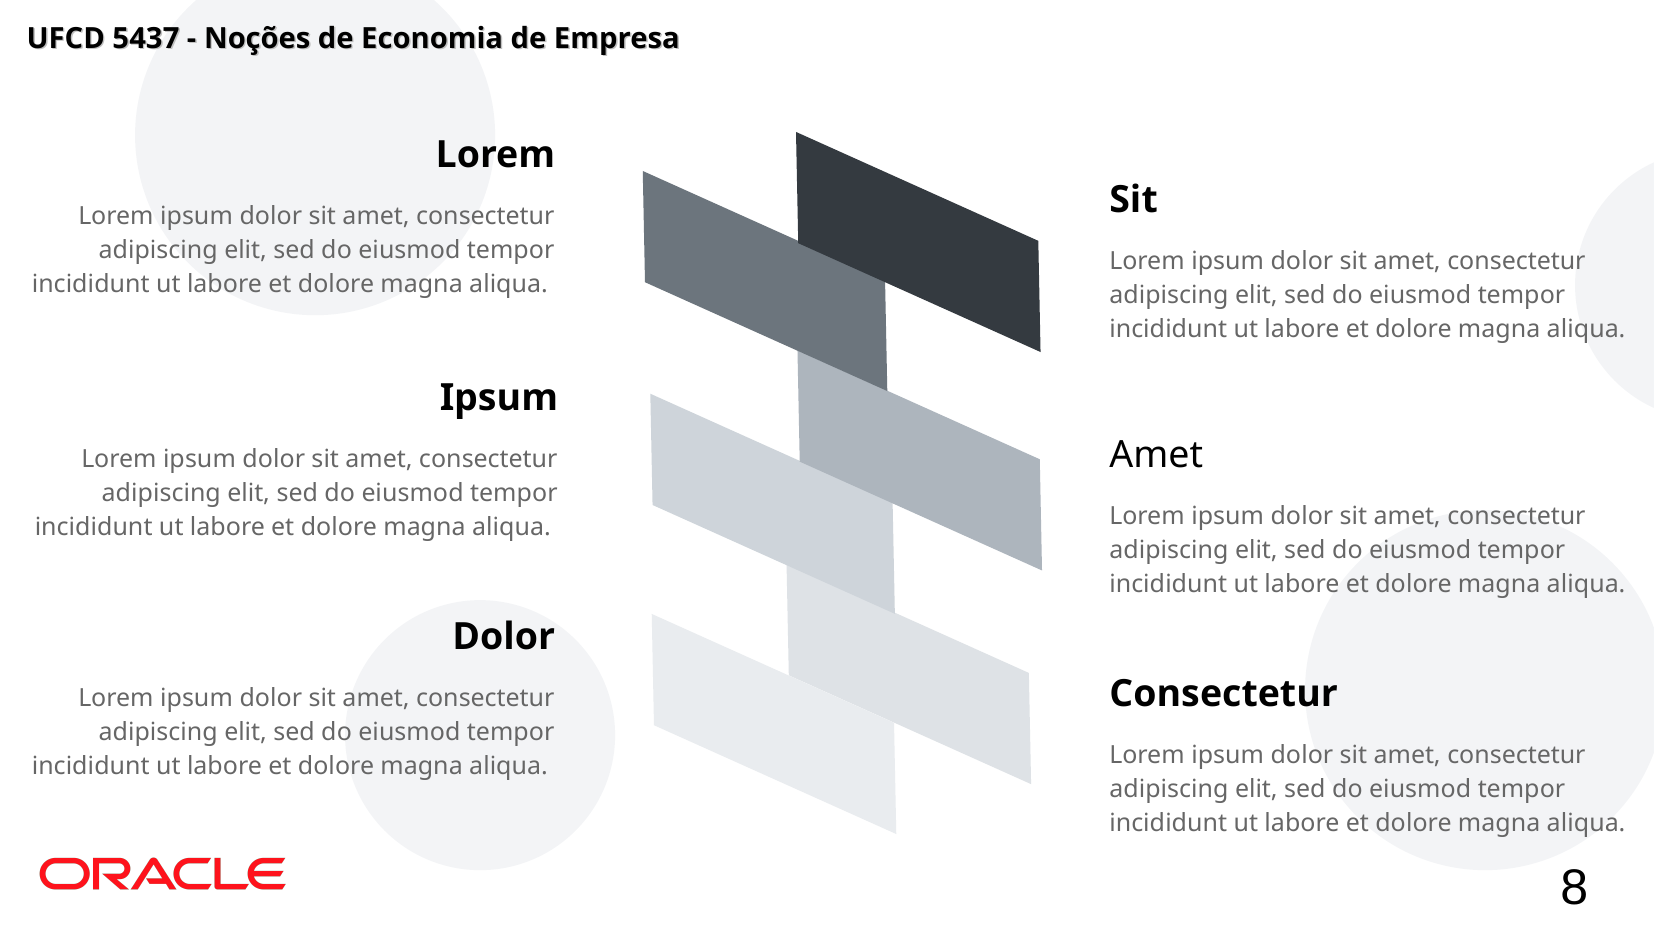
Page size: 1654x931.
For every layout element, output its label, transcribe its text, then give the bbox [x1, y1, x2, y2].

text_box Dolor [240, 602, 571, 668]
text_box Amet [1094, 420, 1425, 487]
text_box Lorem ipsum dolor sit amet, consectetur adipiscing elit, sed do eiusmod tempor incididunt ut labore et dolore magna aliqua. [1094, 729, 1650, 853]
text_box Lorem ipsum dolor sit amet, consectetur adipiscing elit, sed do eiusmod tempor incididunt ut labore et dolore magna aliqua. [18, 432, 574, 608]
text_box Lorem [240, 120, 571, 186]
text_box Lorem ipsum dolor sit amet, consectetur adipiscing elit, sed do eiusmod tempor incididunt ut labore et dolore magna aliqua. [1094, 235, 1650, 358]
text_box Lorem ipsum dolor sit amet, consectetur adipiscing elit, sed do eiusmod tempor incididunt ut labore et dolore magna aliqua. [15, 190, 571, 313]
text_box Sit [1094, 165, 1425, 231]
text_box Consectetur [1094, 659, 1425, 726]
text_box Lorem ipsum dolor sit amet, consectetur adipiscing elit, sed do eiusmod tempor incididunt ut labore et dolore magna aliqua. [1094, 490, 1650, 614]
text_box Lorem ipsum dolor sit amet, consectetur adipiscing elit, sed do eiusmod tempor incididunt ut labore et dolore magna aliqua. [15, 672, 571, 796]
picture [37, 803, 288, 931]
text_box Ipsum [243, 362, 574, 429]
